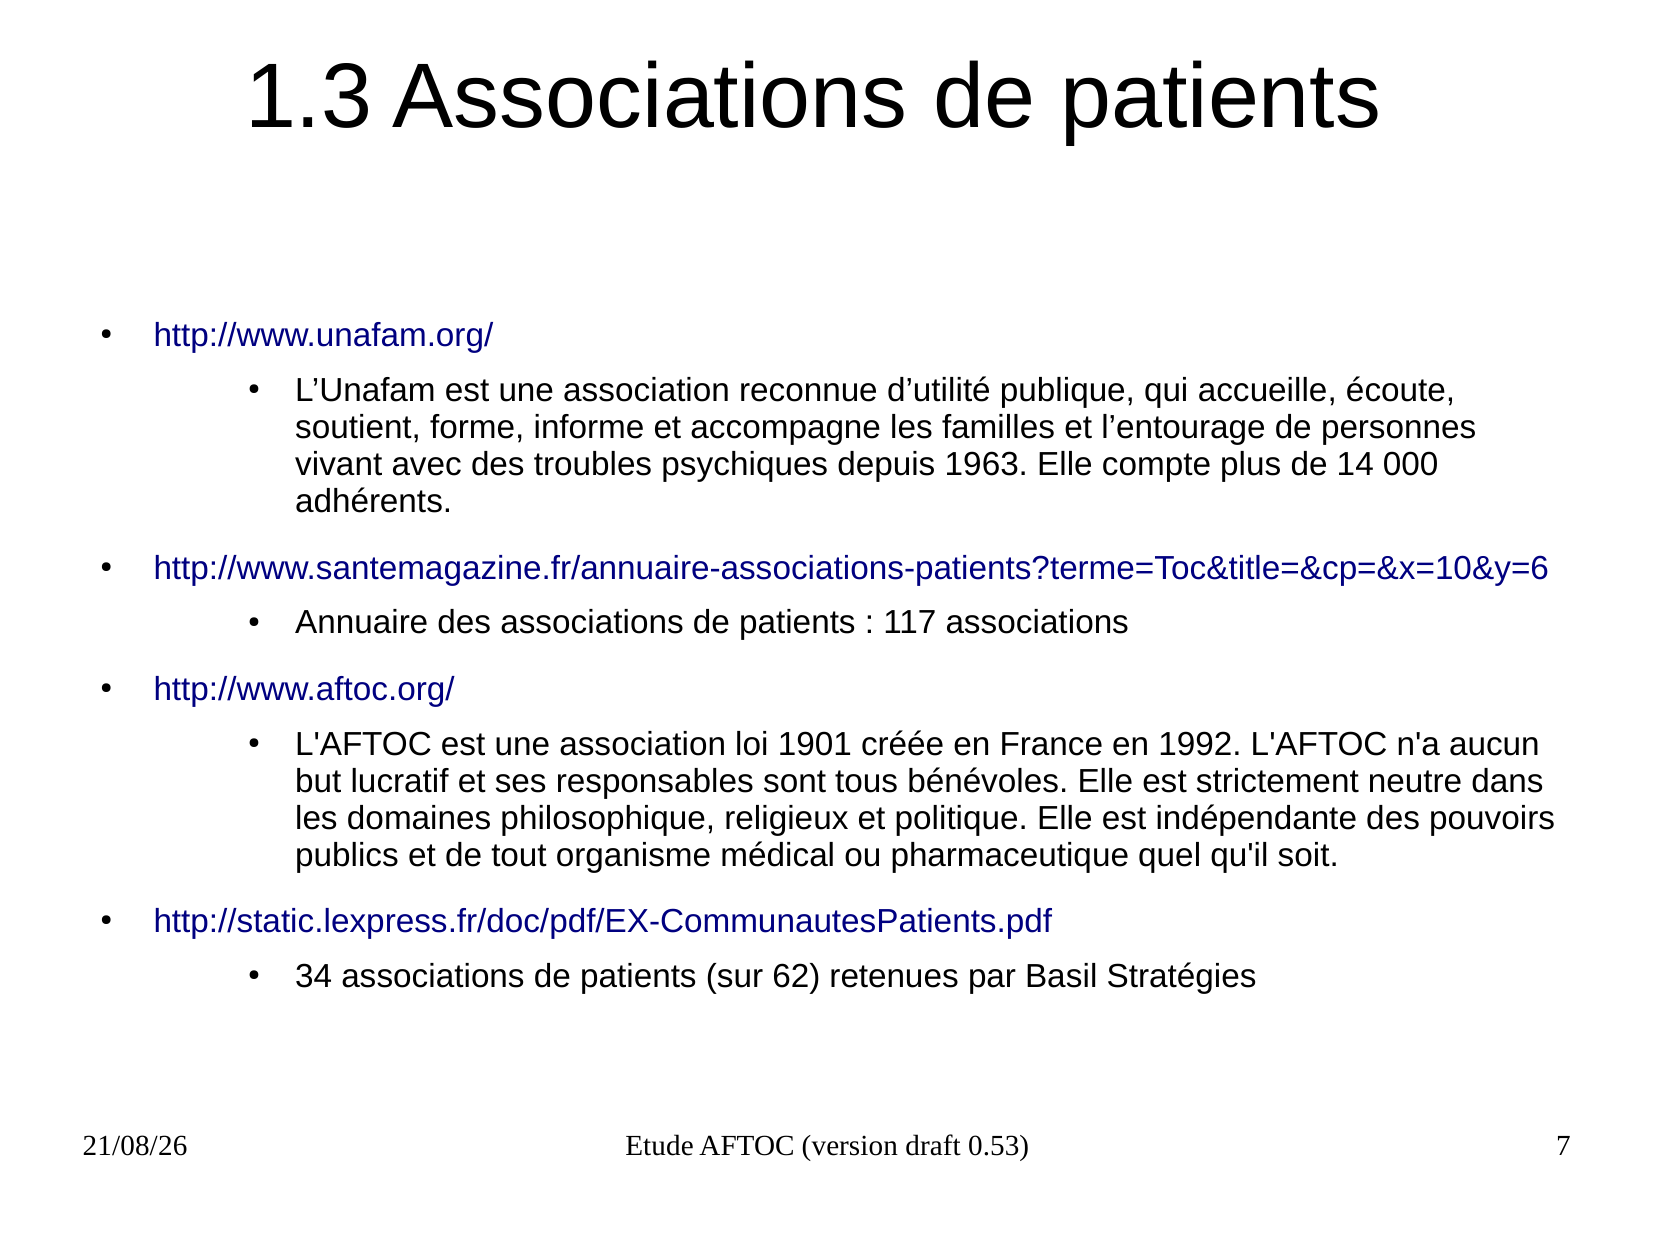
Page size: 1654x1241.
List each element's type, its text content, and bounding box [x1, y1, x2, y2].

title 1.3 Associations de patients [82, 44, 1571, 147]
list http://www.unafam.org/ L’Unafam est une association reconnue d’utilité publique, qui accueille, écoute, soutient, forme, informe et accompagne les familles et l’entourage de personnes vivant avec des troubles psychiques depuis 1963. Elle compte plus de 14 000 adhérents. http://www.santemagazine.fr/annuaire-associations-patients?terme=Toc&title=&cp=&x=10&y=6 Annuaire des associations de patients : 117 associations http://www.aftoc.org/ L'AFTOC est une association loi 1901 créée en France en 1992. L'AFTOC n'a aucun but lucratif et ses responsables sont tous bénévoles. Elle est strictement neutre dans les domaines philosophique, religieux et politique. Elle est indépendante des pouvoirs publics et de tout organisme médical ou pharmaceutique quel qu'il soit. http://static.lexpress.fr/doc/pdf/EX-CommunautesPatients.pdf 34 associations de patients (sur 62) retenues par Basil Stratégies [82, 212, 1571, 1010]
